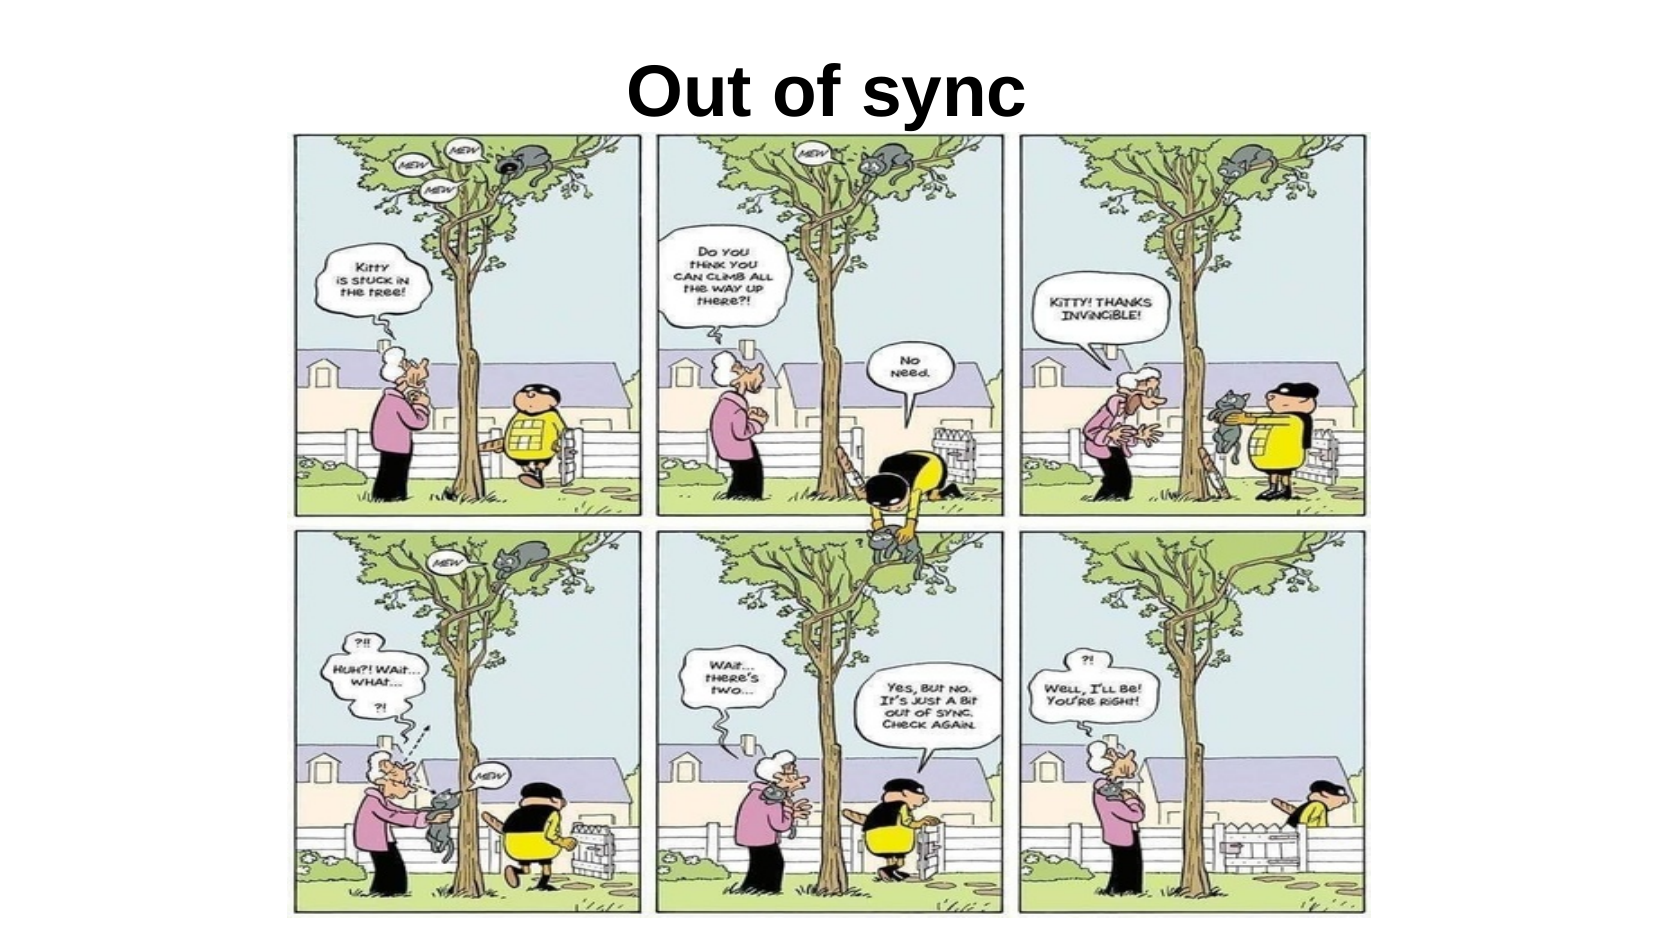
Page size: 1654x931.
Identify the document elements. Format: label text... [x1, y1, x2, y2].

picture [287, 132, 1371, 918]
title Out of sync [82, 37, 1571, 147]
